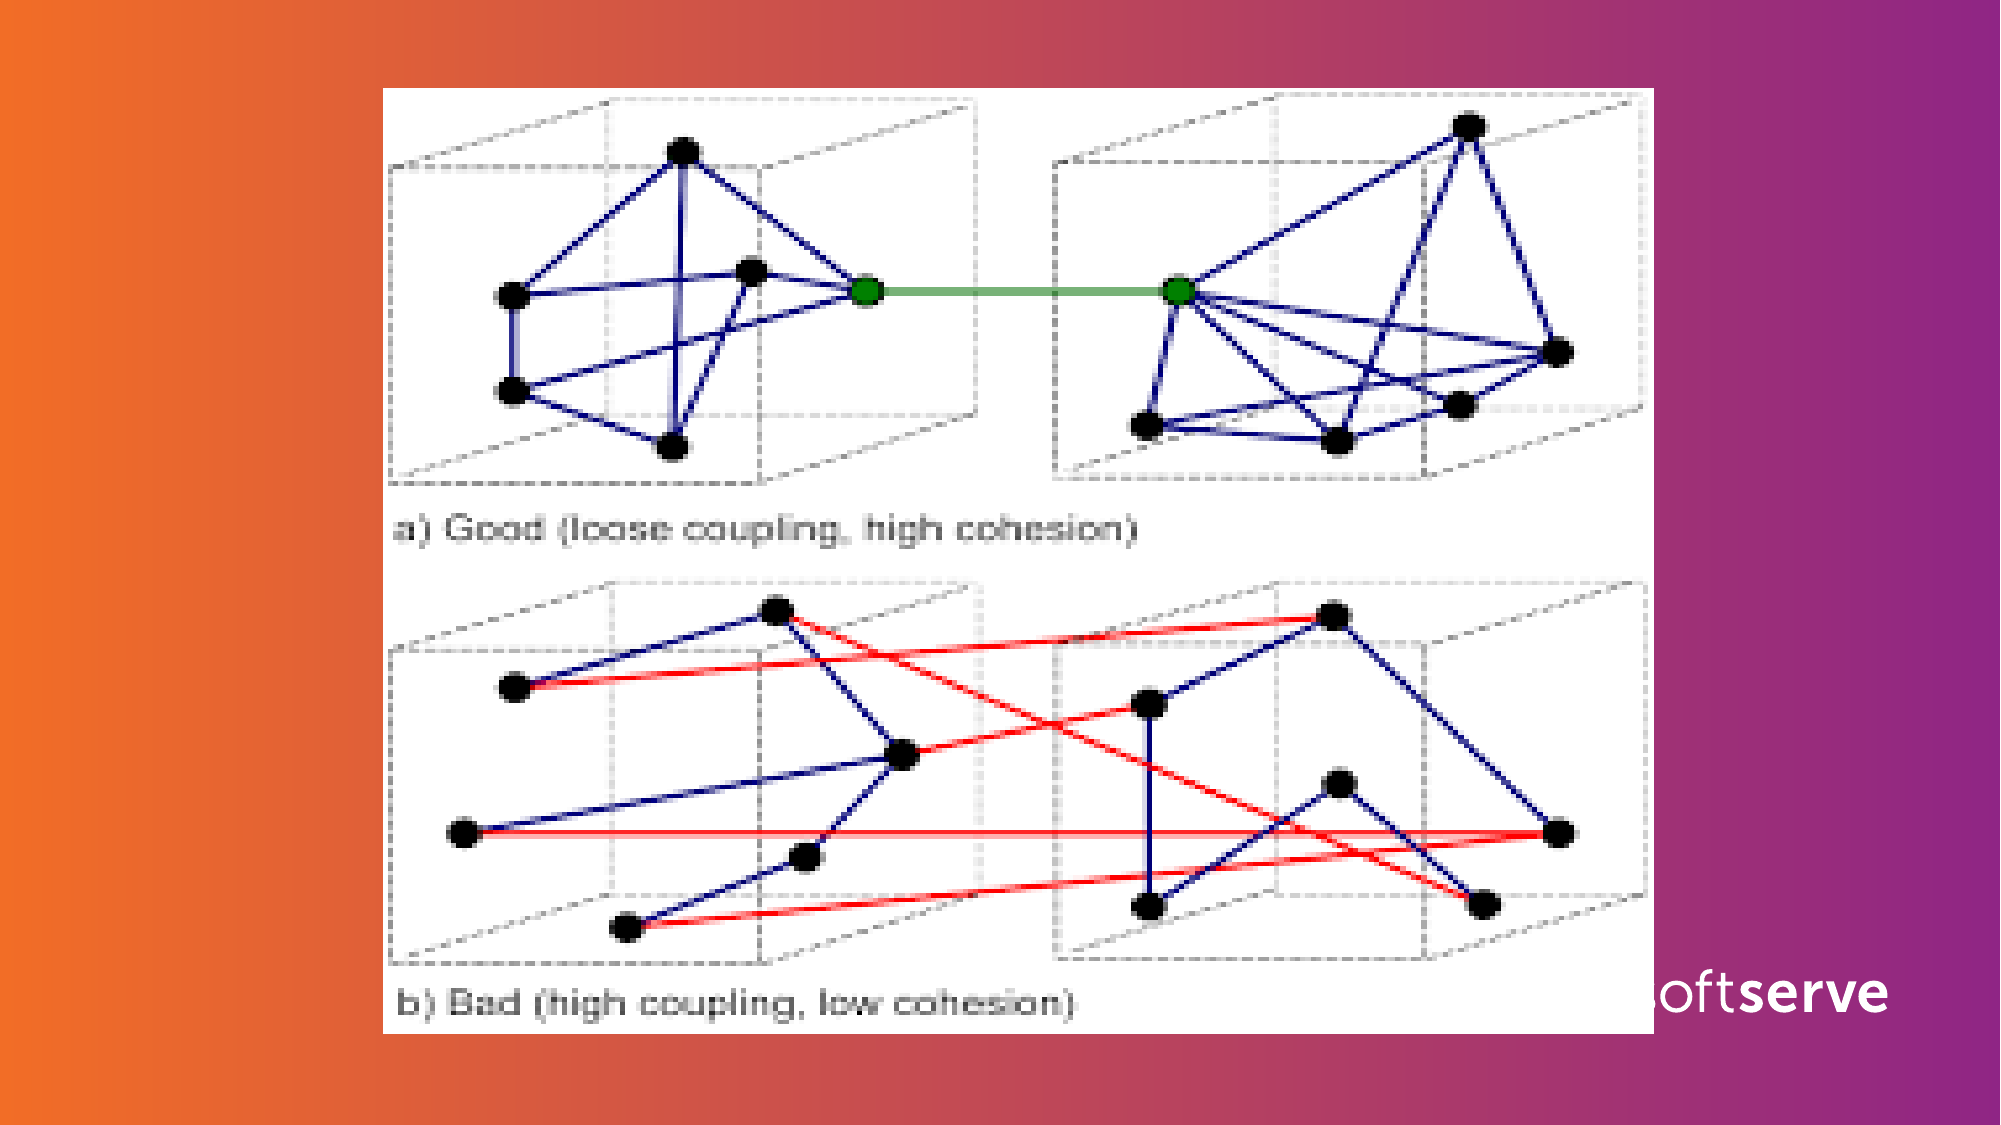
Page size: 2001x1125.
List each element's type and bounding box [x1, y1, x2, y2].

picture [383, 88, 1654, 1034]
